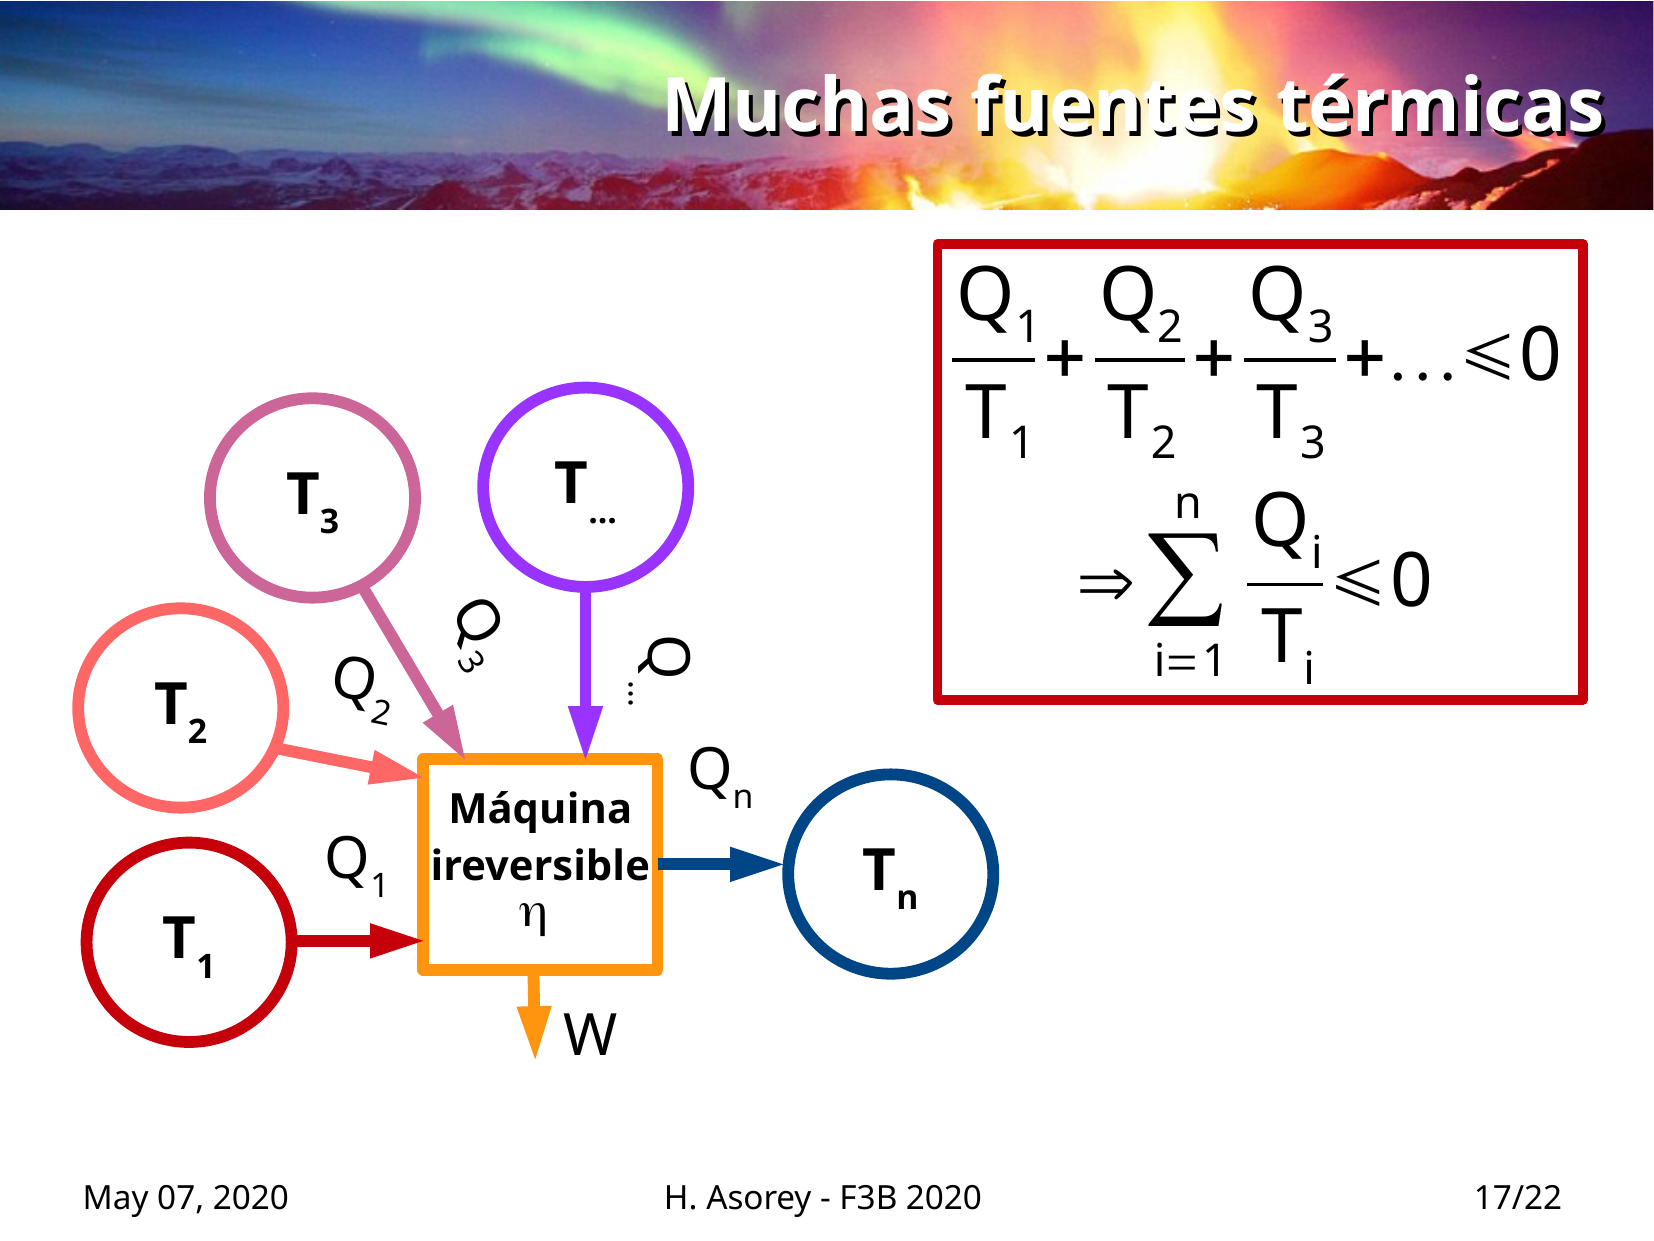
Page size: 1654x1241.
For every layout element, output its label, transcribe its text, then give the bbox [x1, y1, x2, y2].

text_box Máquina ireversible [423, 759, 658, 970]
text_box T1 [86, 842, 292, 1042]
title Muchas fuentes térmicas [45, 15, 1606, 191]
chart [511, 901, 556, 940]
picture [0, 1, 1654, 210]
chart [942, 248, 1579, 696]
text_box T... [483, 387, 689, 587]
text_box T2 [78, 608, 284, 808]
text_box T3 [209, 398, 416, 598]
text_box Tn [788, 774, 994, 974]
text_box W [547, 985, 633, 1072]
